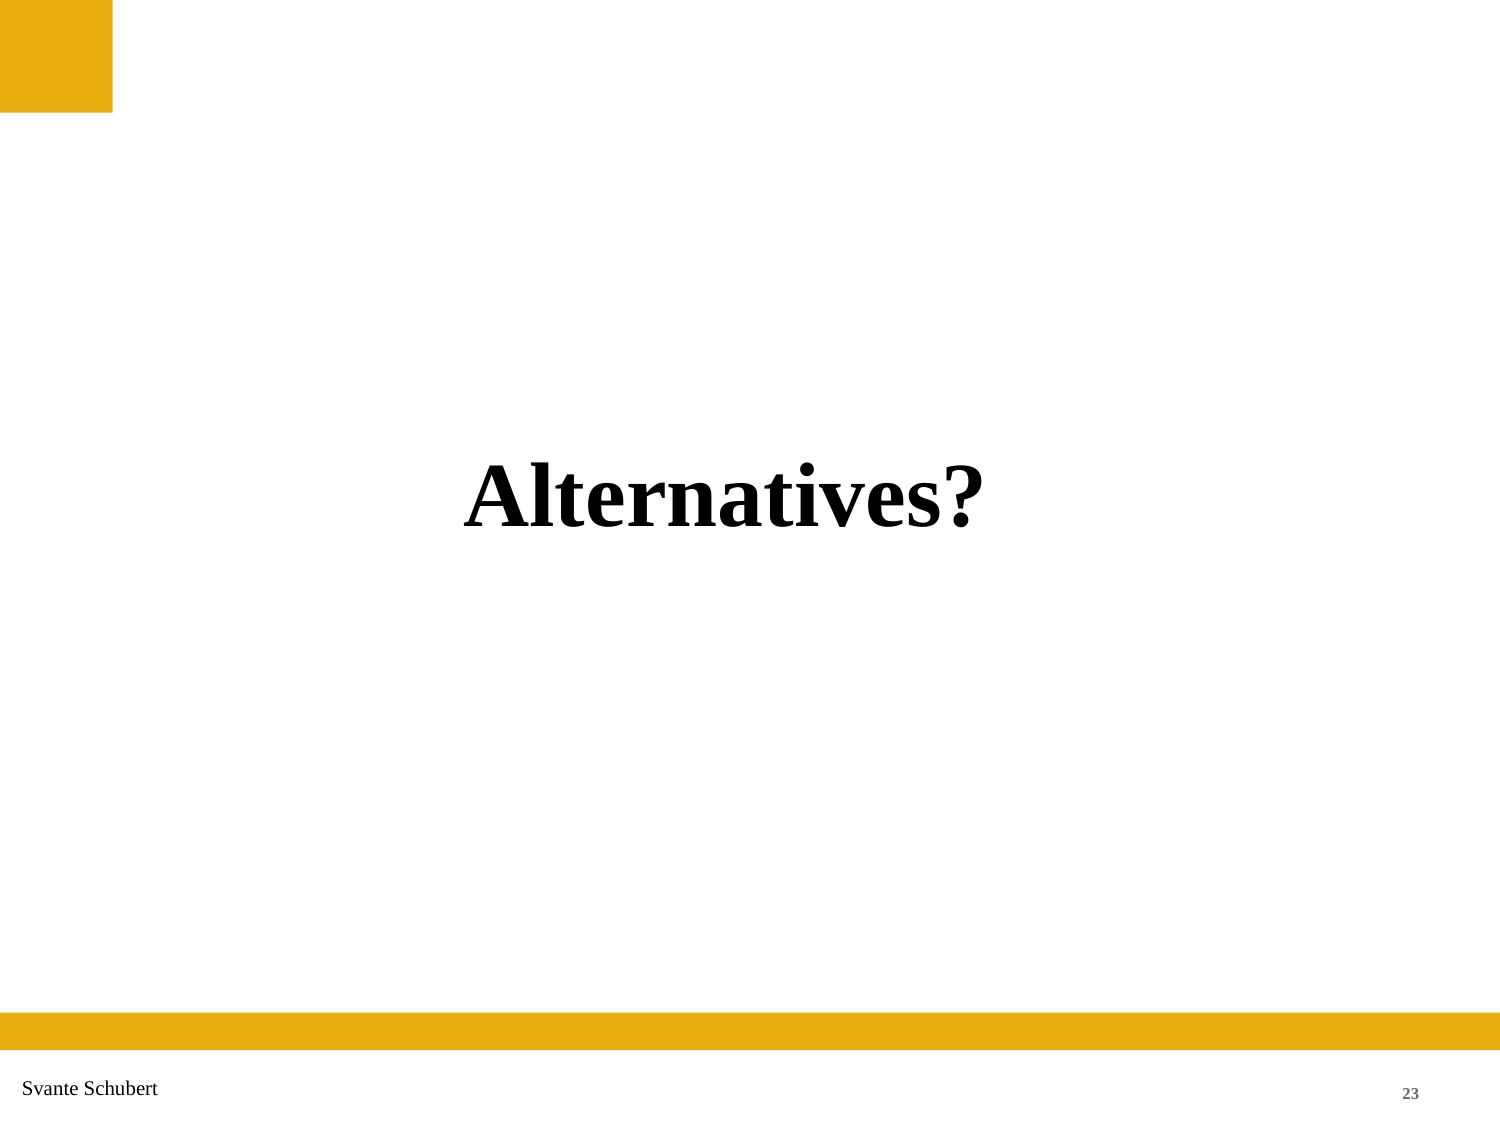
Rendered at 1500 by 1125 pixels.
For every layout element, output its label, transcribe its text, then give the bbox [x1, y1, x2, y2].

title Alternatives? [463, 437, 1075, 582]
